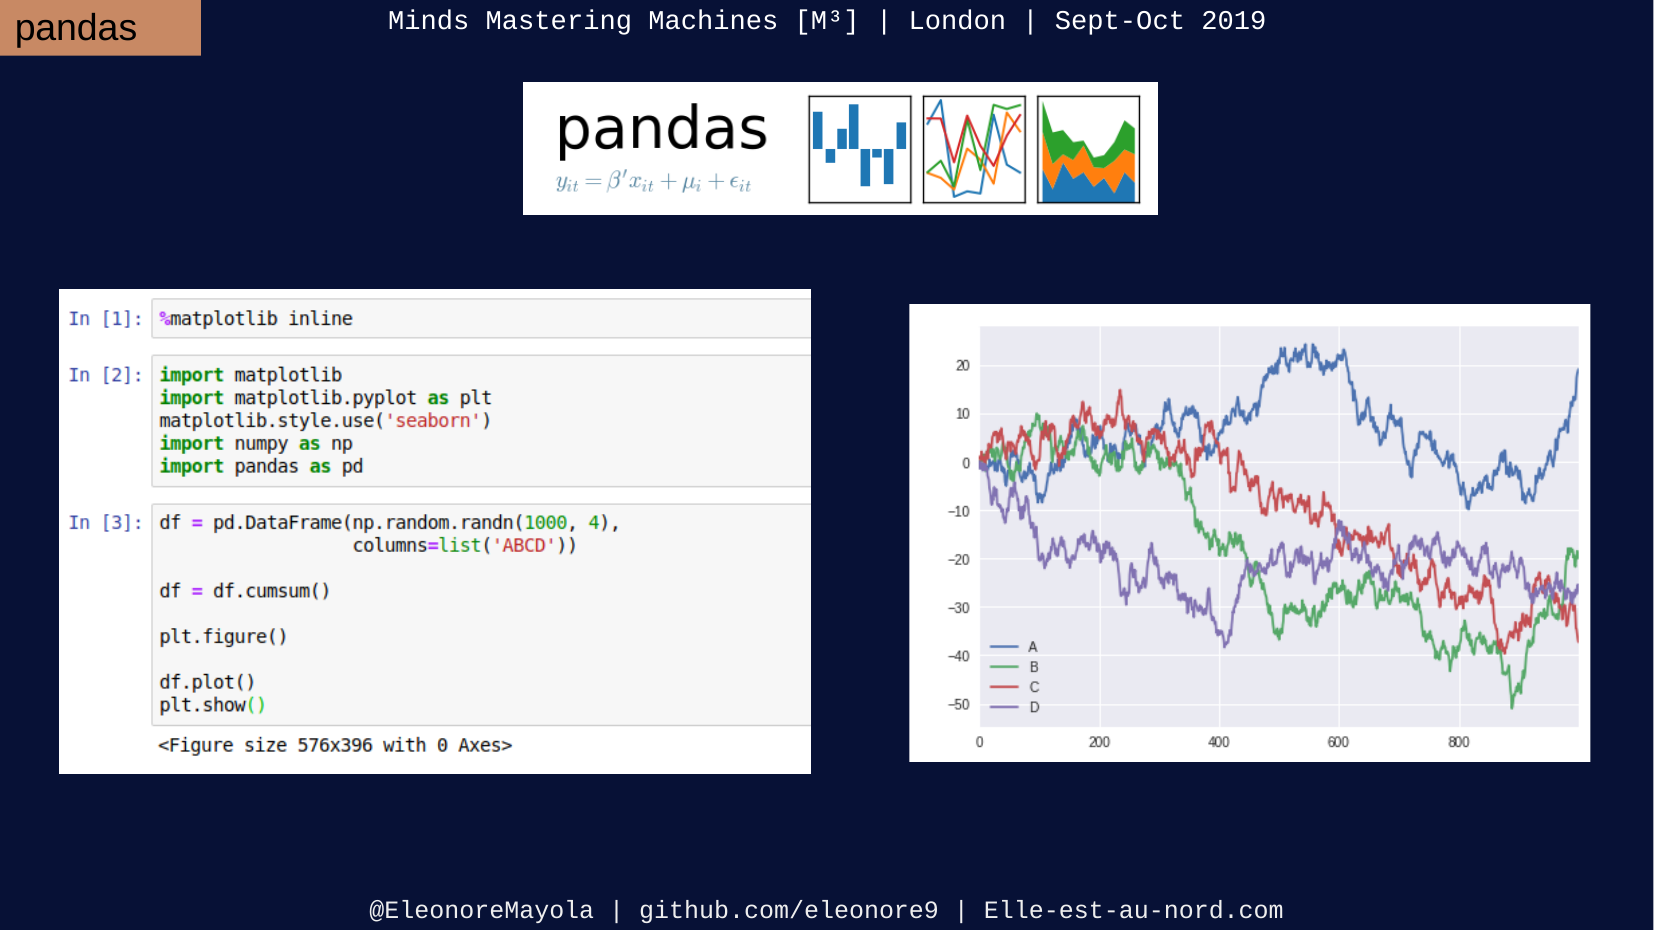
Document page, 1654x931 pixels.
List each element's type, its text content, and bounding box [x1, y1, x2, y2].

text_box Minds Mastering Machines [M³] | London | Sept-Oct 2019 [265, 0, 1388, 60]
text_box @EleonoreMayola | github.com/eleonore9 | Elle-est-au-nord.com [295, 862, 1359, 931]
picture [59, 289, 811, 774]
picture [523, 82, 1158, 215]
picture [909, 304, 1591, 762]
text_box pandas [0, 0, 201, 56]
